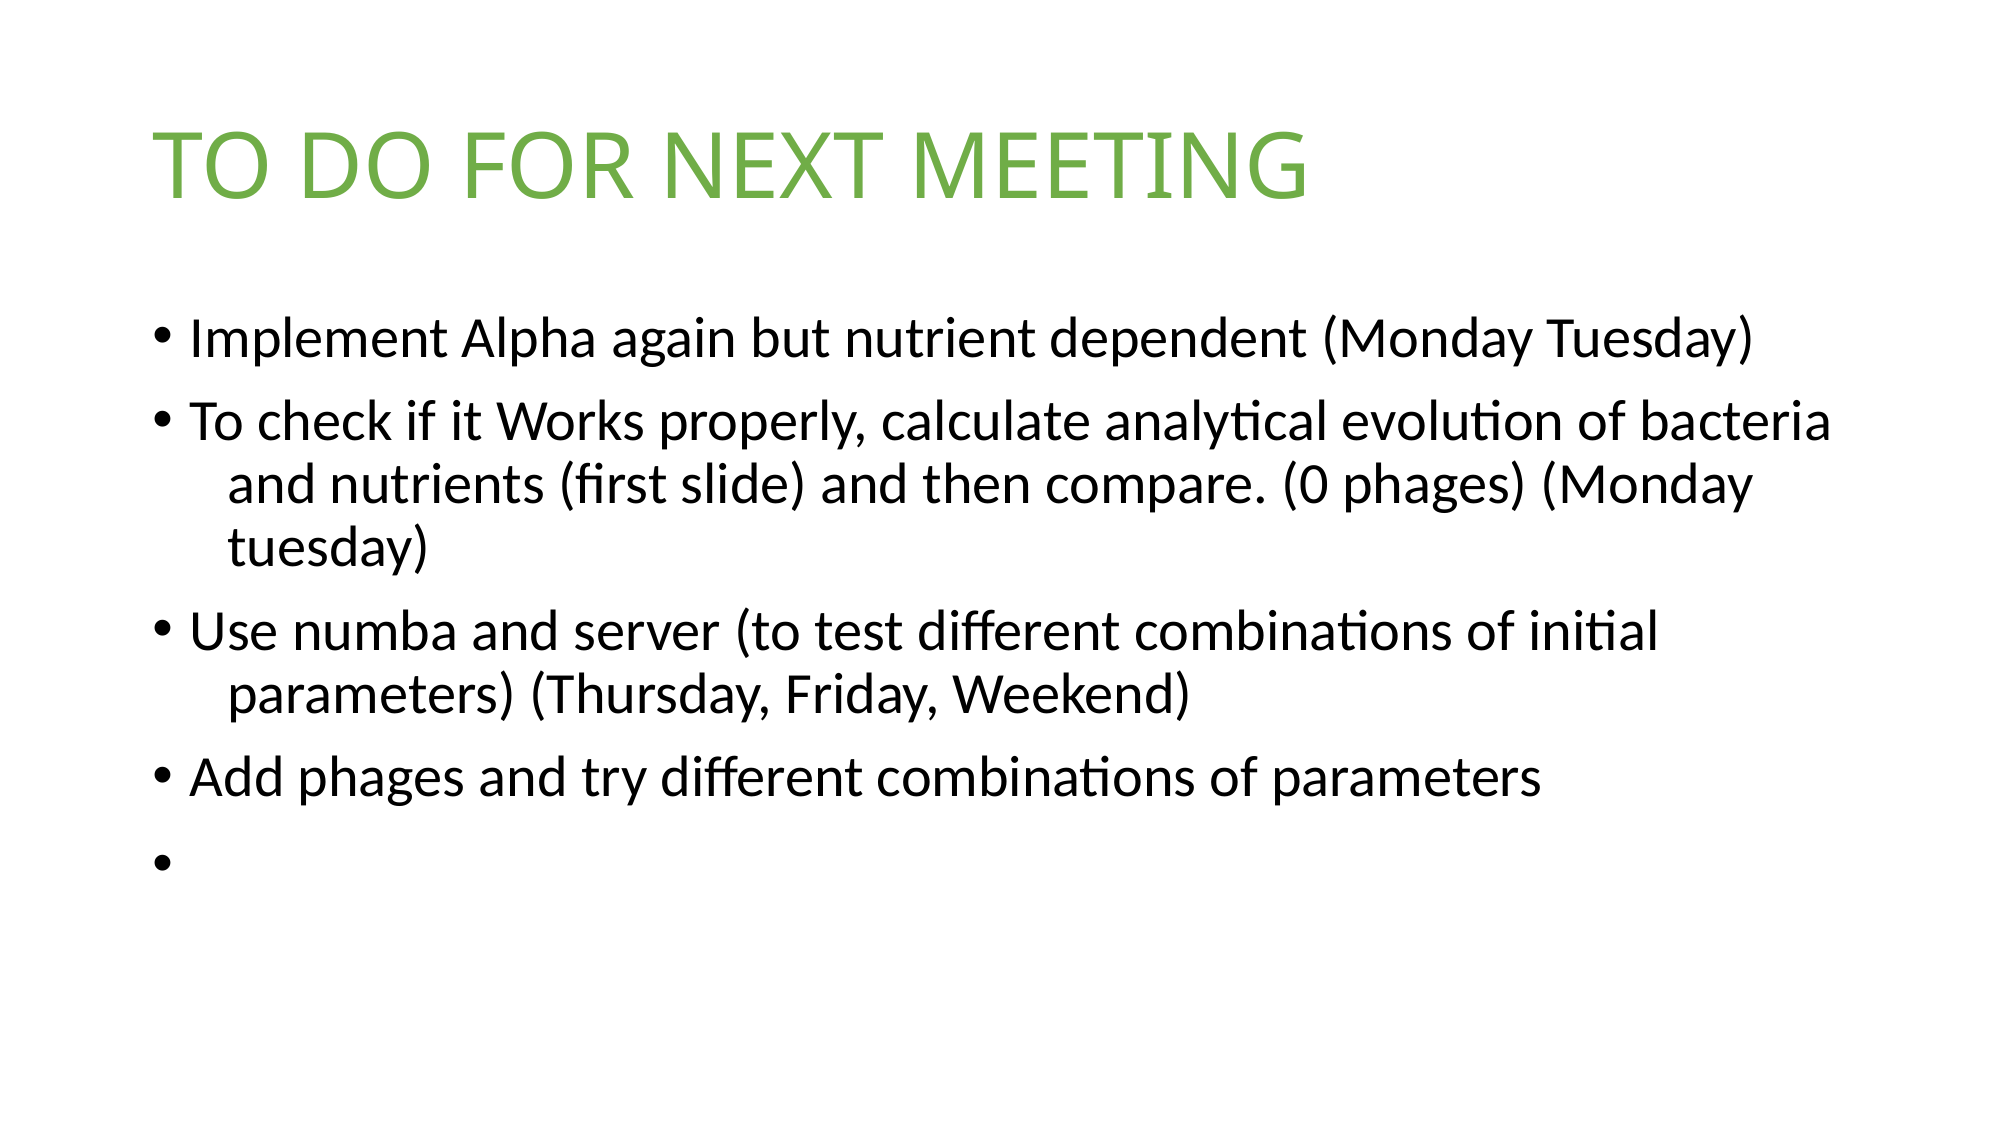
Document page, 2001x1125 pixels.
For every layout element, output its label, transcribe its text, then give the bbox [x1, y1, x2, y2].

title TO DO FOR NEXT MEETING [137, 59, 1863, 278]
list Implement Alpha again but nutrient dependent (Monday Tuesday) To check if it Works properly, calculate analytical evolution of bacteria and nutrients (first slide) and then compare. (0 phages) (Monday tuesday) Use numba and server (to test different combinations of initial parameters) (Thursday, Friday, Weekend) Add phages and try different combinations of parameters [137, 299, 1863, 1014]
